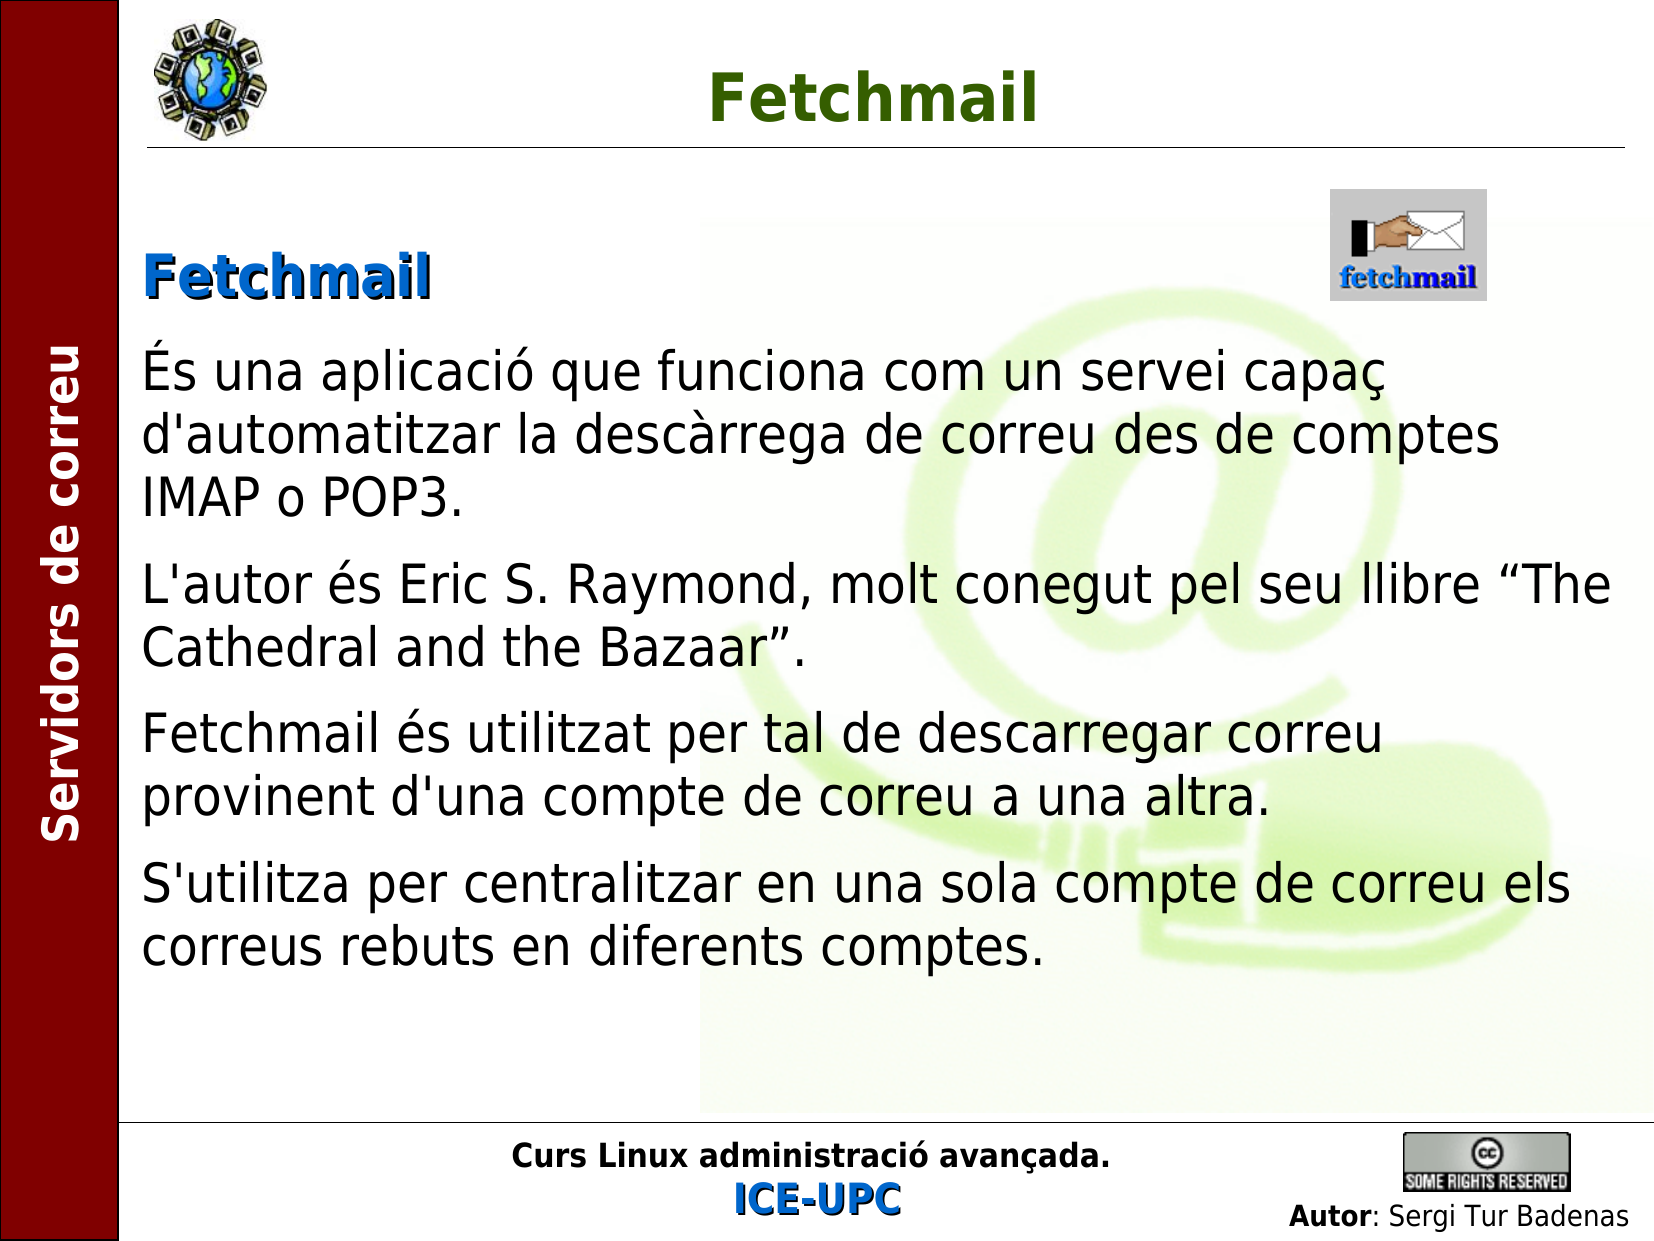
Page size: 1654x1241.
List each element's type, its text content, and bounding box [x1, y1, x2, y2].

picture [1403, 1132, 1571, 1192]
list Fetchmail És una aplicació que funciona com un servei capaç d'automatitzar la descàrrega de correu des de comptes IMAP o POP3. L'autor és Eric S. Raymond, molt conegut pel seu llibre “The Cathedral and the Bazaar”. Fetchmail és utilitzat per tal de descarregar correu provinent d'una compte de correu a una altra. S'utilitza per centralitzar en una sola compte de correu els correus rebuts en diferents comptes. [141, 242, 1630, 1078]
title Fetchmail [129, 49, 1619, 148]
picture [700, 189, 1654, 1113]
picture [154, 19, 268, 49]
